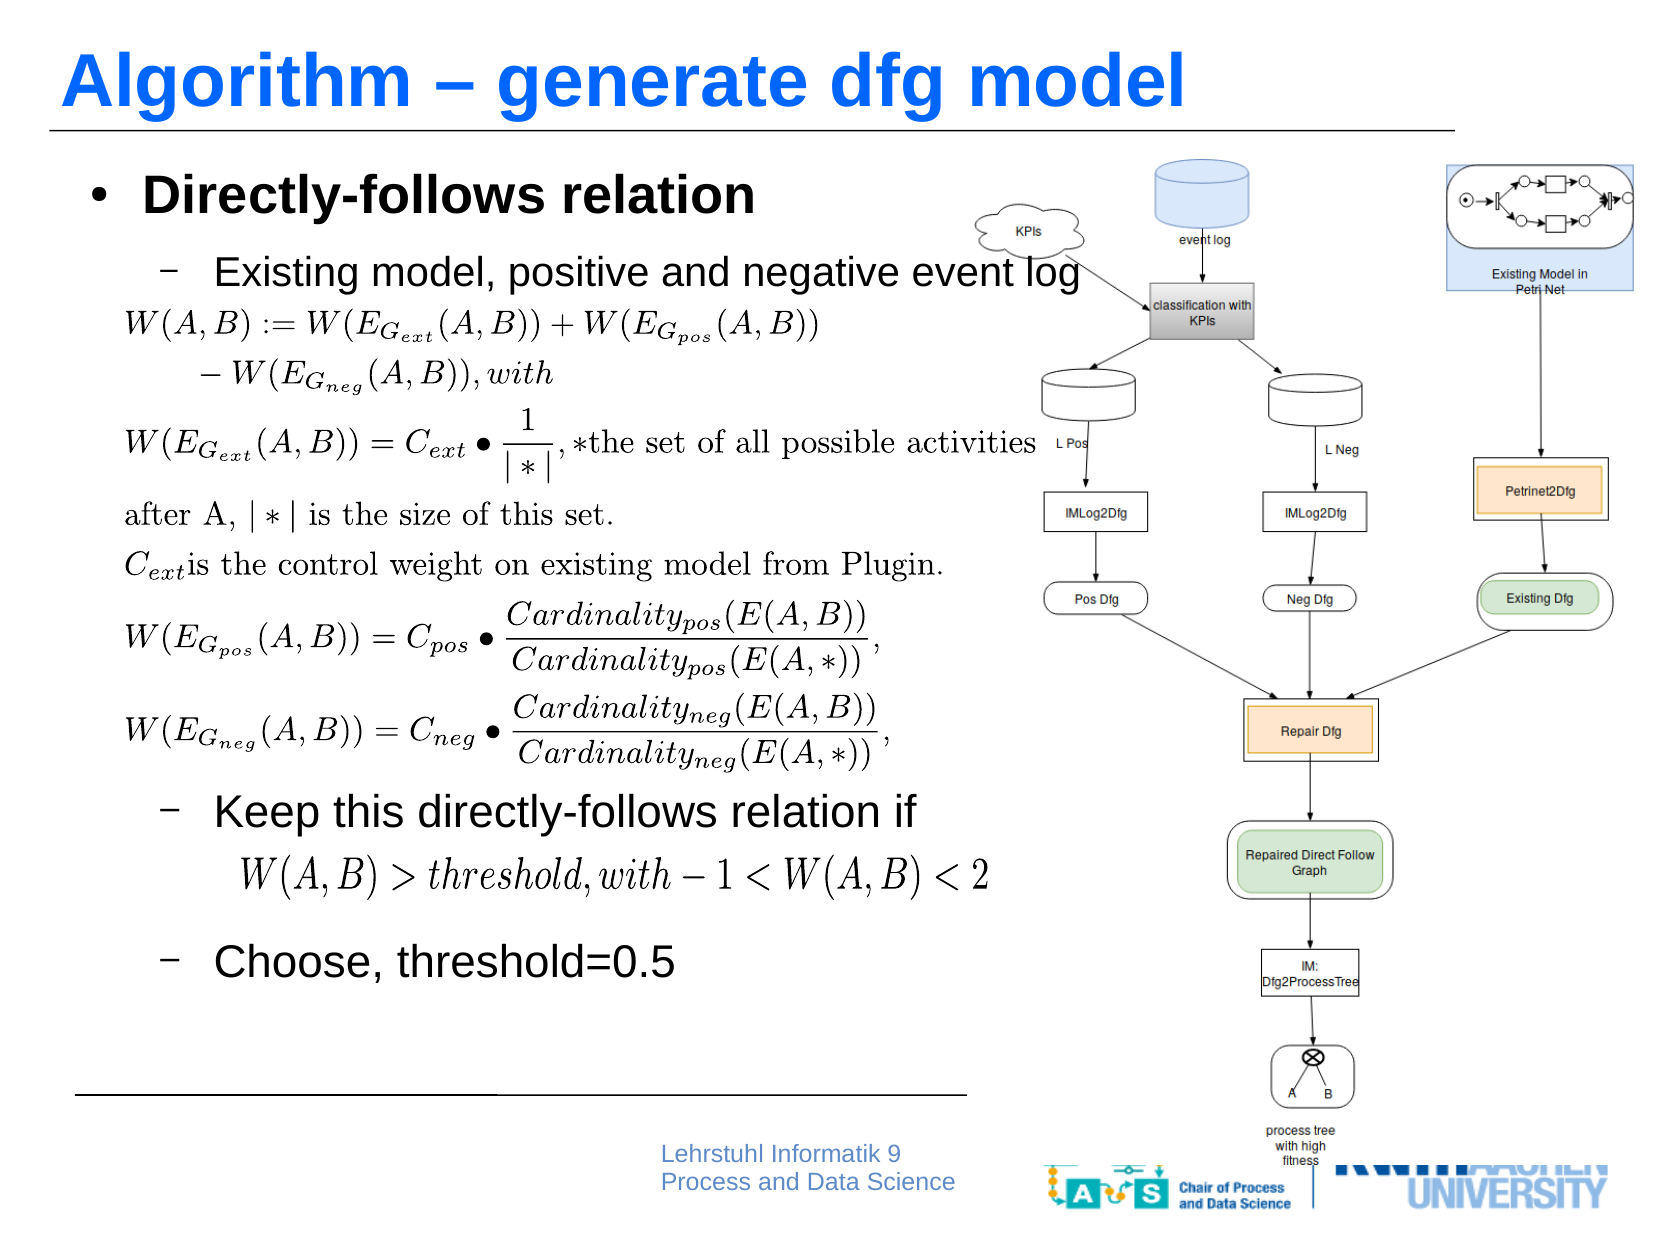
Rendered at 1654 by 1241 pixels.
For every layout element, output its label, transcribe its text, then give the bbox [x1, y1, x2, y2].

list Directly-follows relation Existing model, positive and negative event log Keep this directly-follows relation if Choose, threshold=0.5 [71, 165, 1561, 1021]
text_box [123, 308, 1037, 773]
title Algorithm – generate dfg model [60, 30, 1549, 131]
picture [967, 159, 1654, 1241]
text_box [238, 854, 990, 901]
